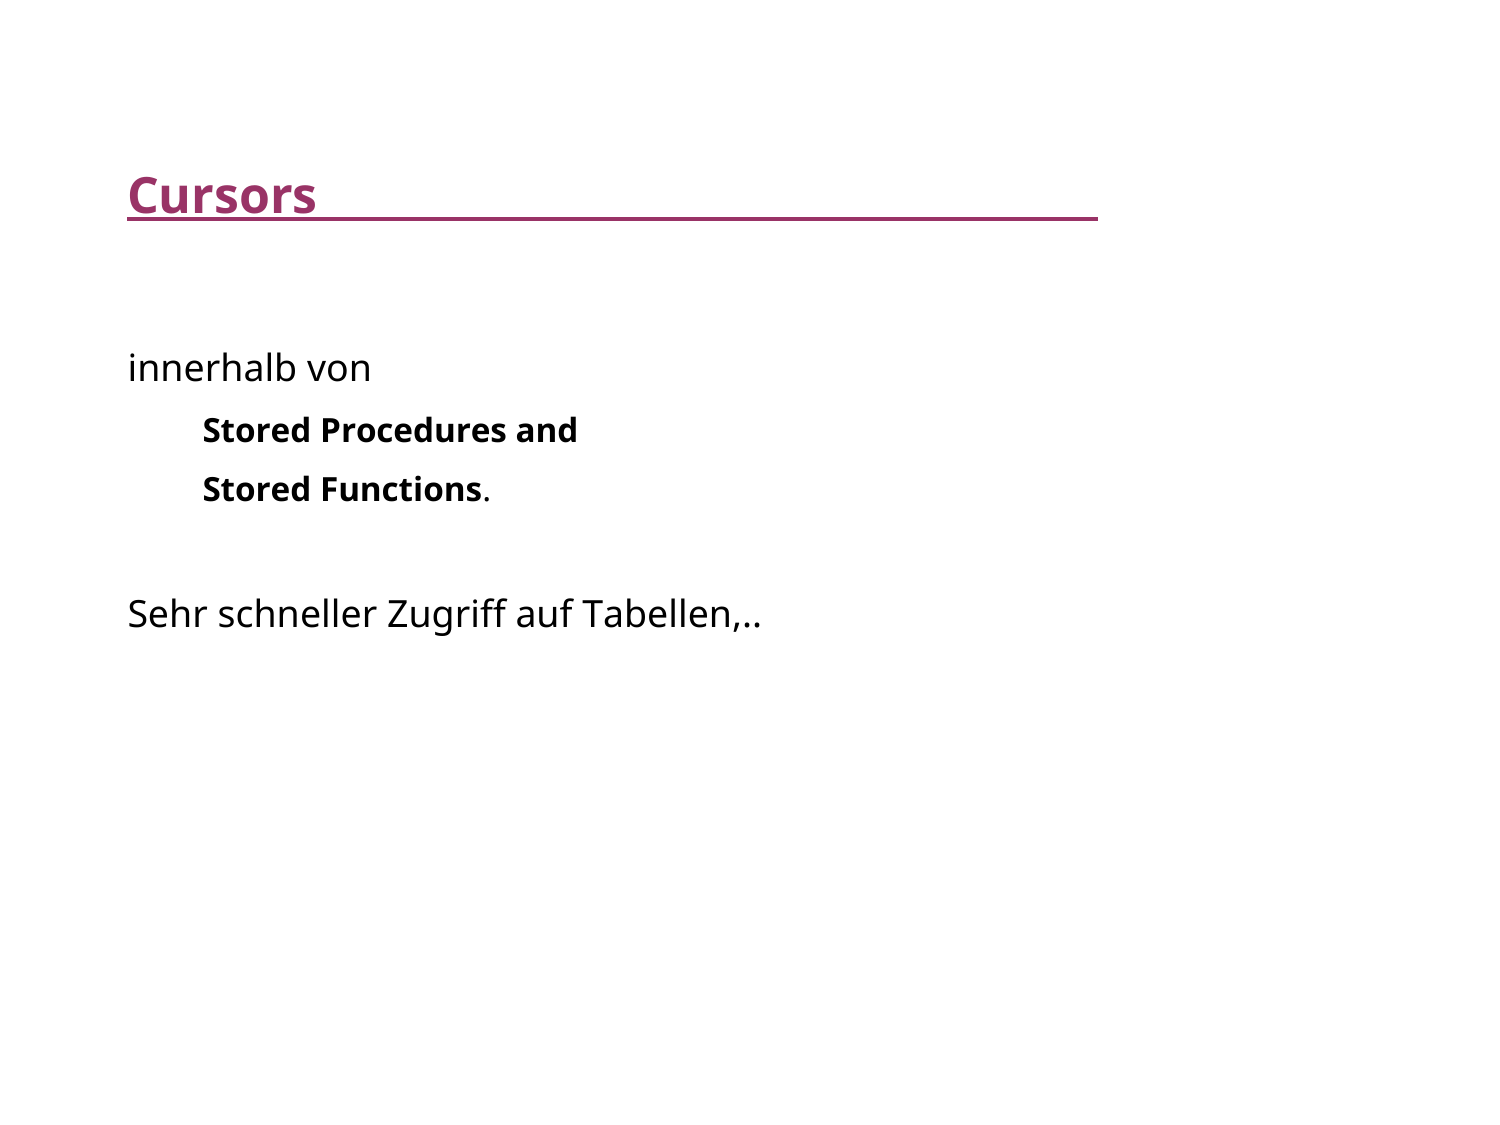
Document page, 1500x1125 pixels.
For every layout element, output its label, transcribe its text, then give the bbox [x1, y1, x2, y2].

title Cursors [112, 99, 1388, 265]
list innerhalb von Stored Procedures and Stored Functions. Sehr schneller Zugriff auf Tabellen,.. [112, 265, 1388, 941]
